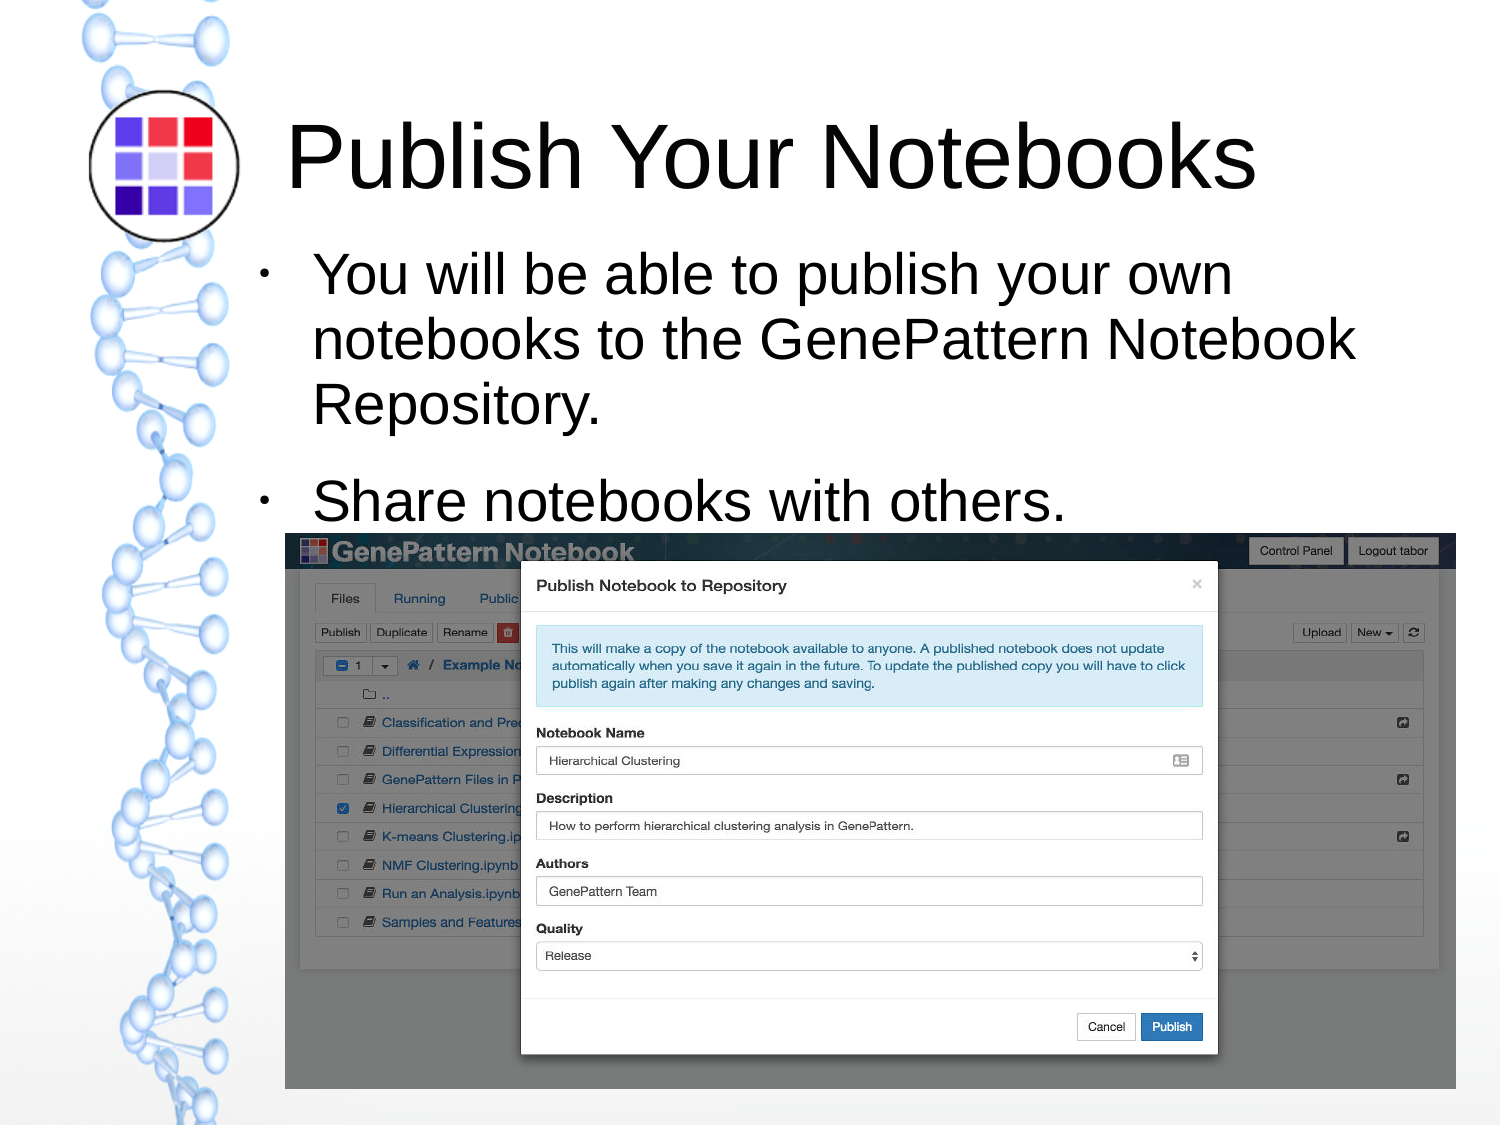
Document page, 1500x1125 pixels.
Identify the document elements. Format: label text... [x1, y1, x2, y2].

picture [0, 0, 1500, 1125]
list You will be able to publish your own notebooks to the GenePattern Notebook Repository. Share notebooks with others. [241, 241, 1447, 895]
title Publish Your Notebooks [285, 36, 1426, 241]
